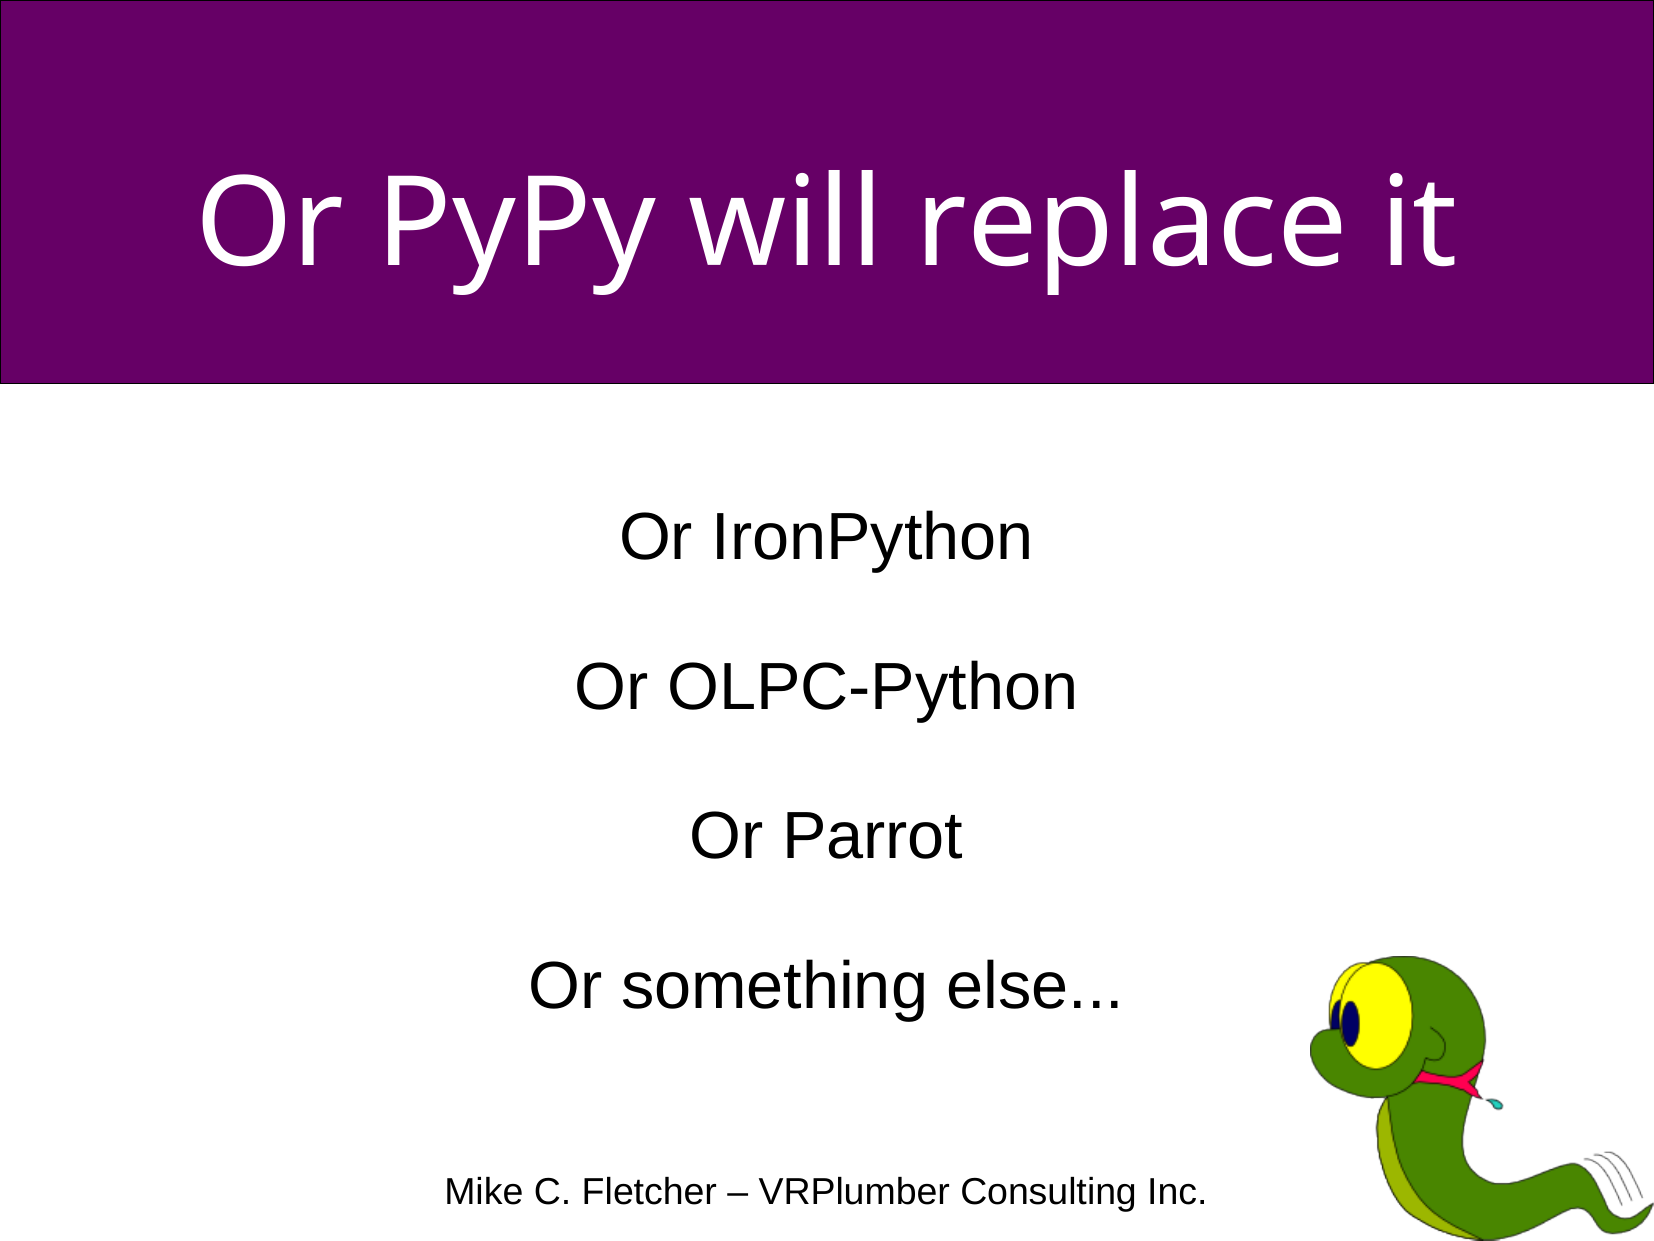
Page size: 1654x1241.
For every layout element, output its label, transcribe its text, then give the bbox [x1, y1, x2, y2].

title Or PyPy will replace it [82, 49, 1571, 384]
picture [1310, 956, 1654, 1241]
subtitle Or IronPython Or OLPC-Python Or Parrot Or something else... [82, 420, 1571, 1102]
